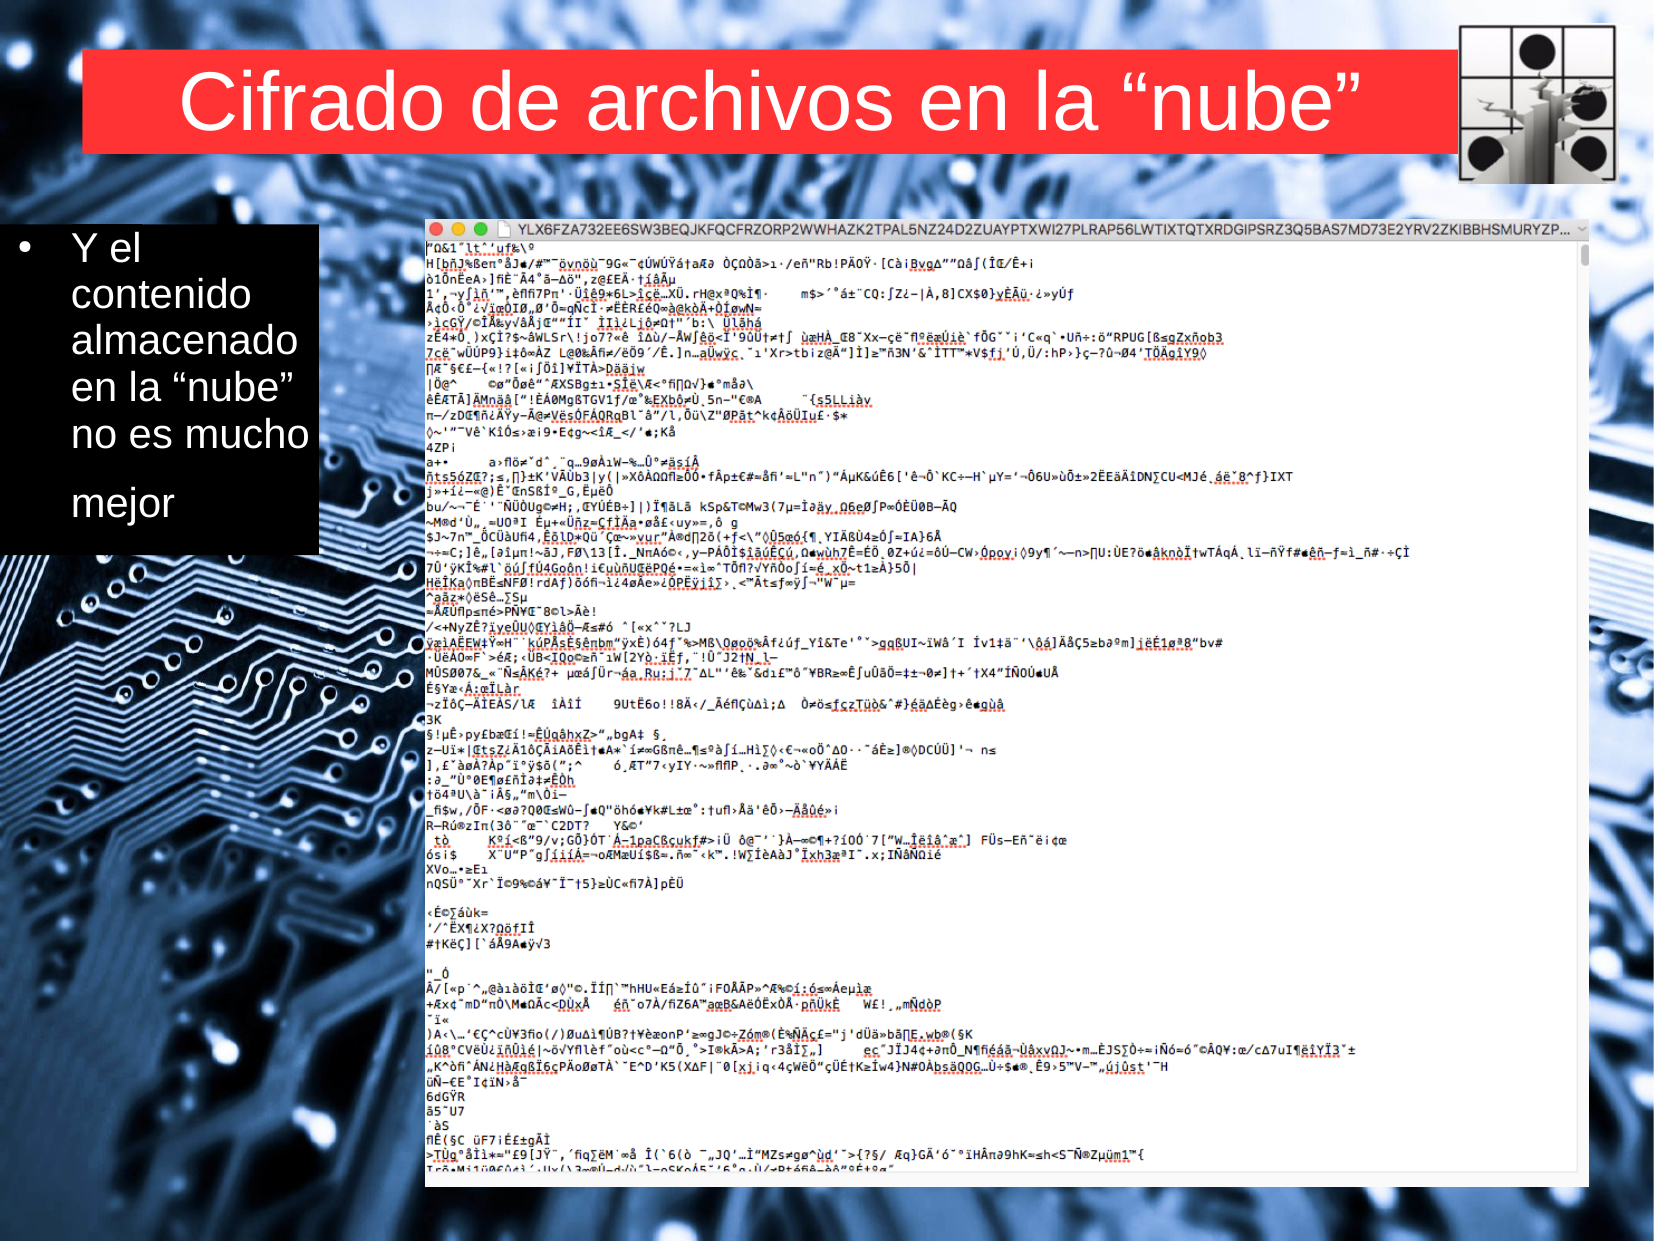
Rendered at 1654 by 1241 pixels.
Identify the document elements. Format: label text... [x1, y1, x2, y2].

title Cifrado de archivos en la “nube” [82, 49, 1458, 154]
picture [0, 0, 1654, 1241]
list Y el contenido almacenado en la “nube” no es mucho mejor [0, 224, 319, 556]
